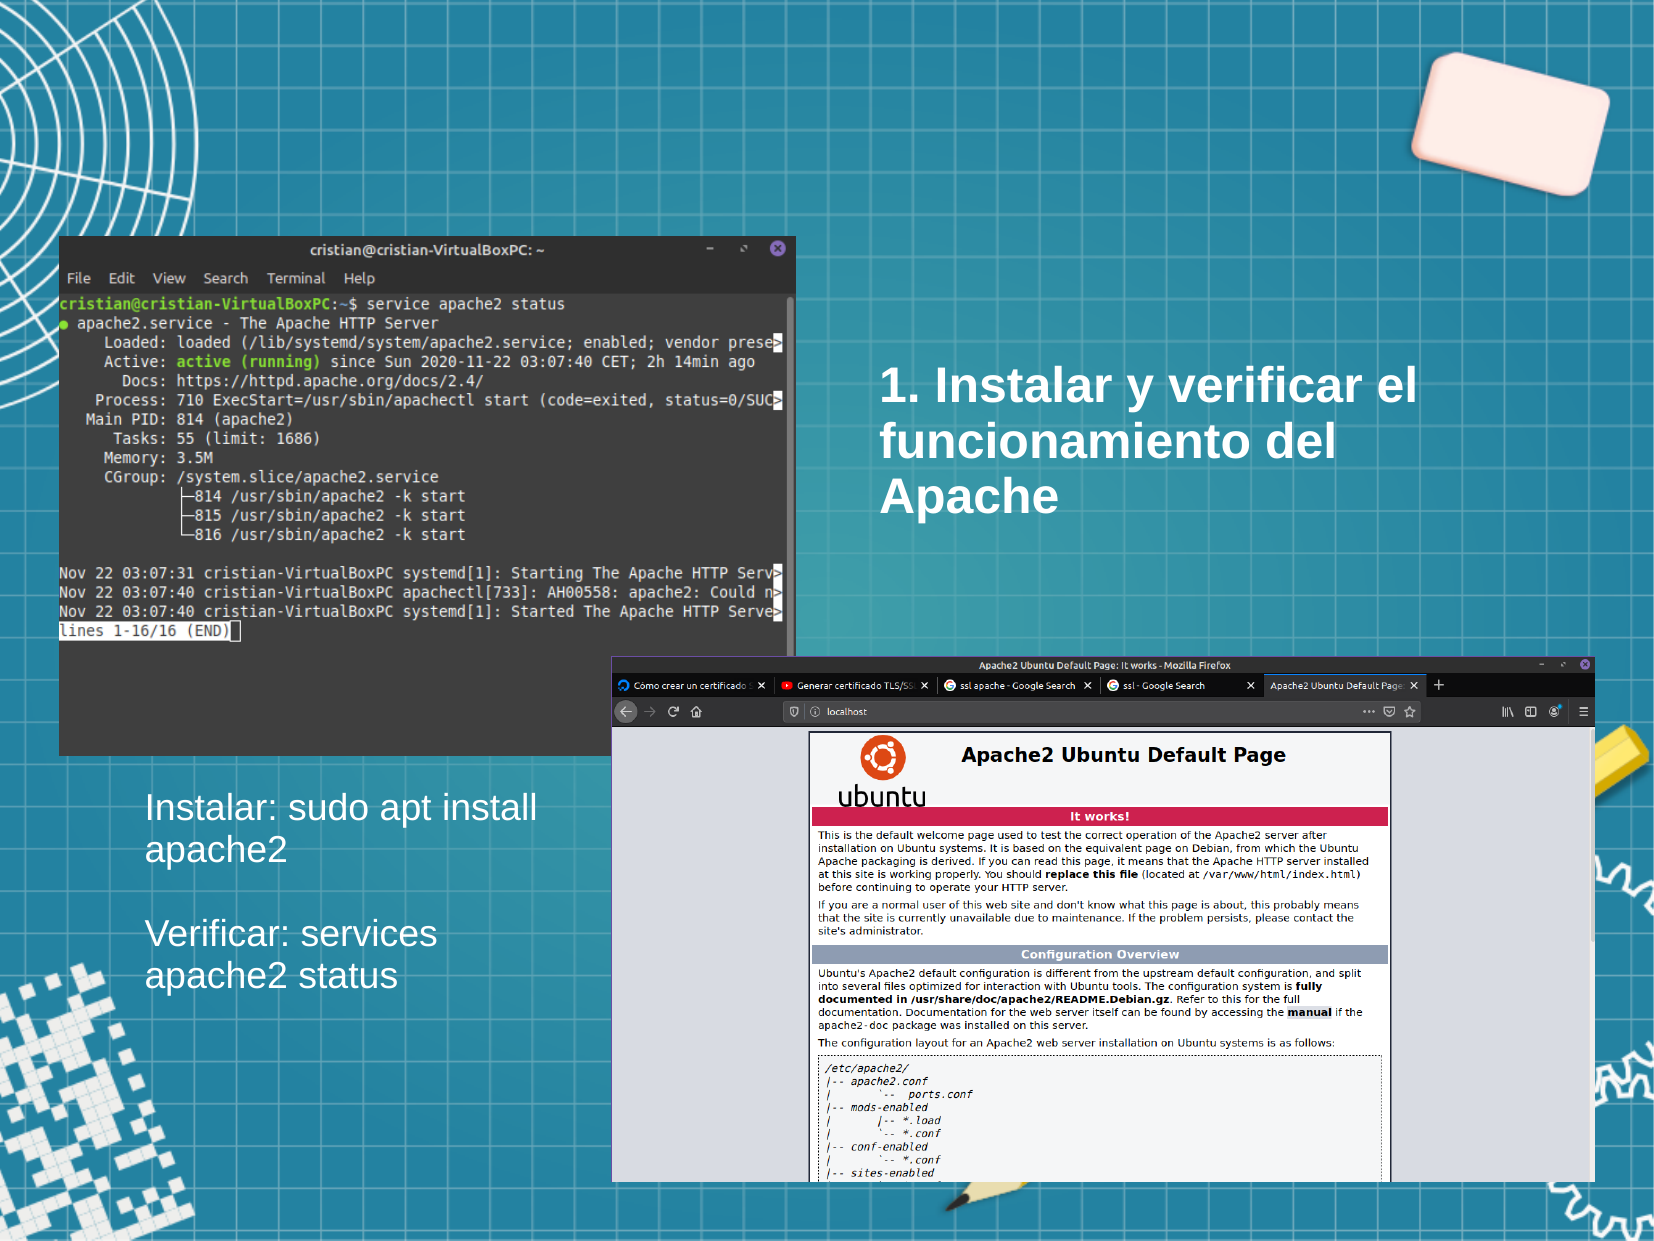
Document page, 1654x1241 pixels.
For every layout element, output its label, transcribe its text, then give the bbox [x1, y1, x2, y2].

text_box Instalar: sudo apt install apache2 Verificar: services apache2 status [129, 779, 567, 1005]
picture [0, 0, 1654, 1241]
text_box 1. Instalar y verificar el funcionamiento del Apache [864, 349, 1444, 532]
